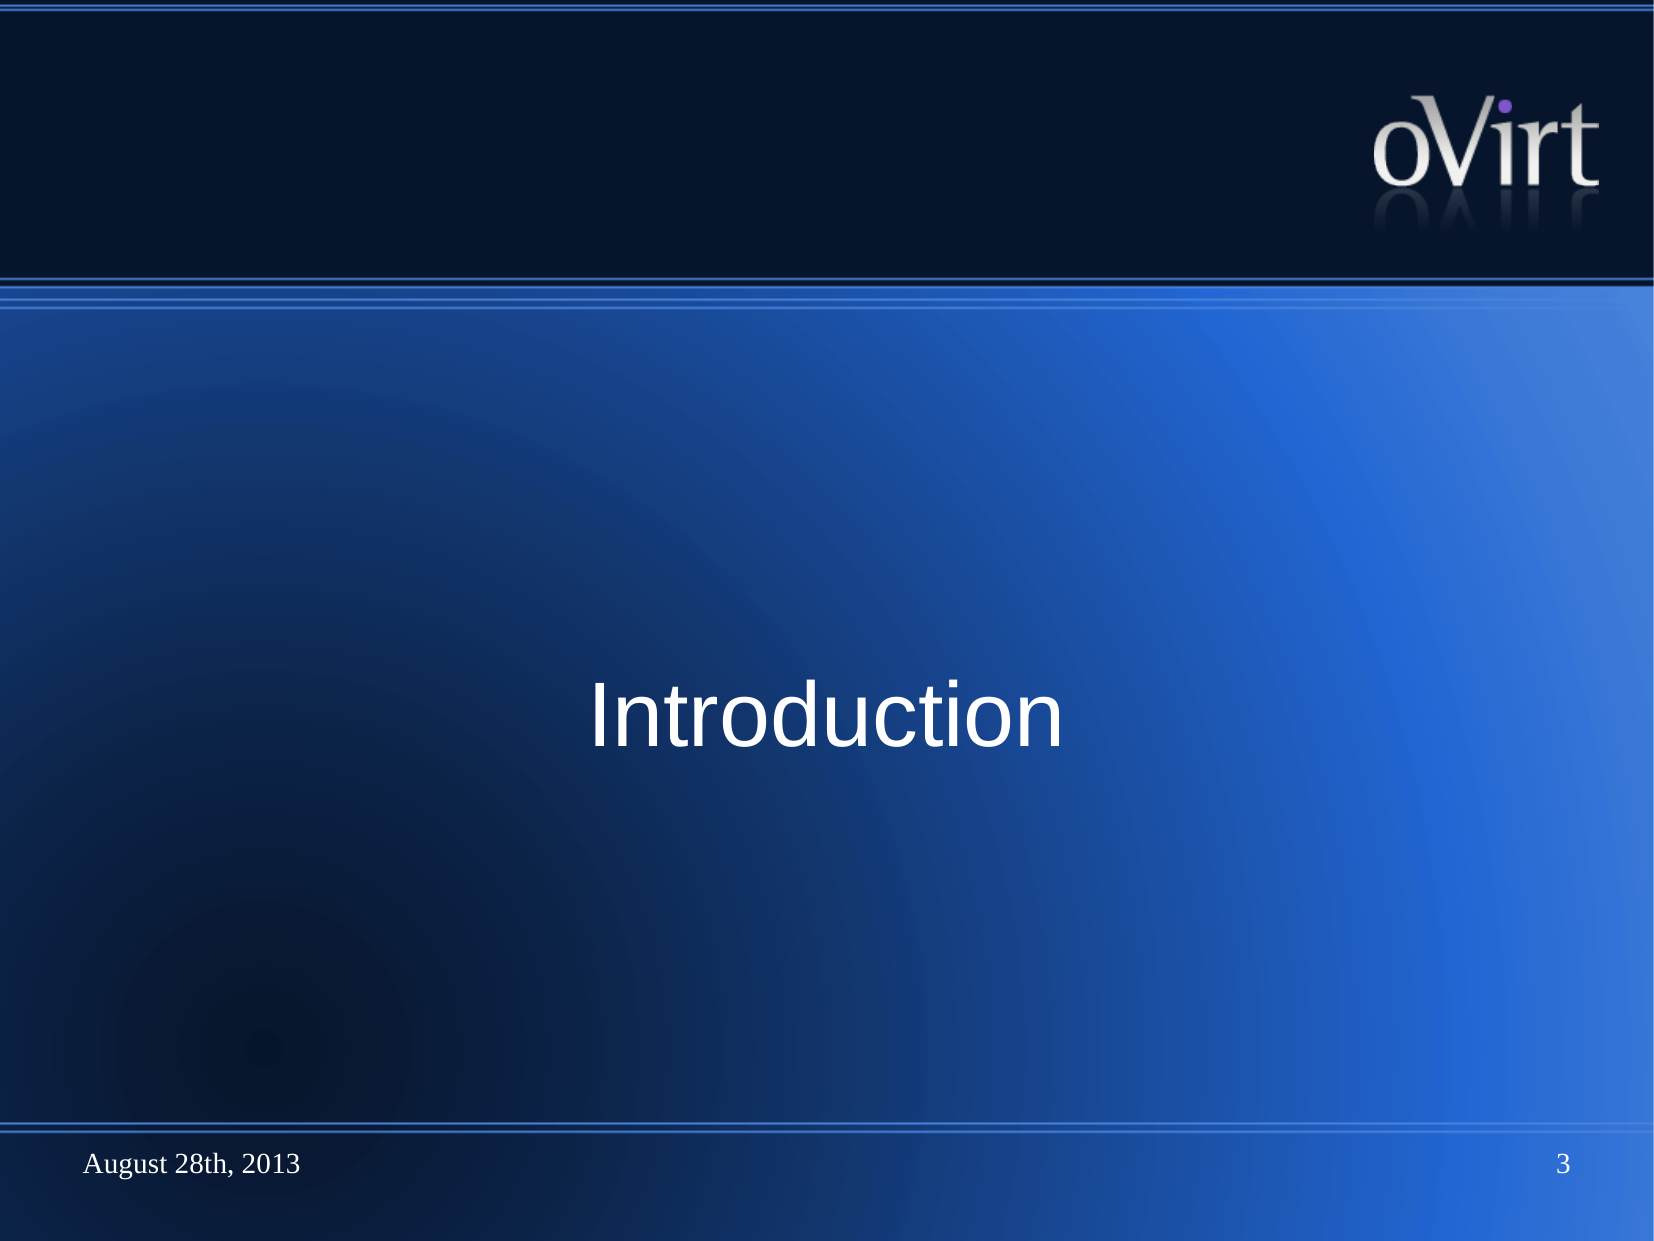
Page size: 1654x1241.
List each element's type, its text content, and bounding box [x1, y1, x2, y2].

picture [0, 0, 1654, 1241]
subtitle Introduction [82, 355, 1571, 1075]
